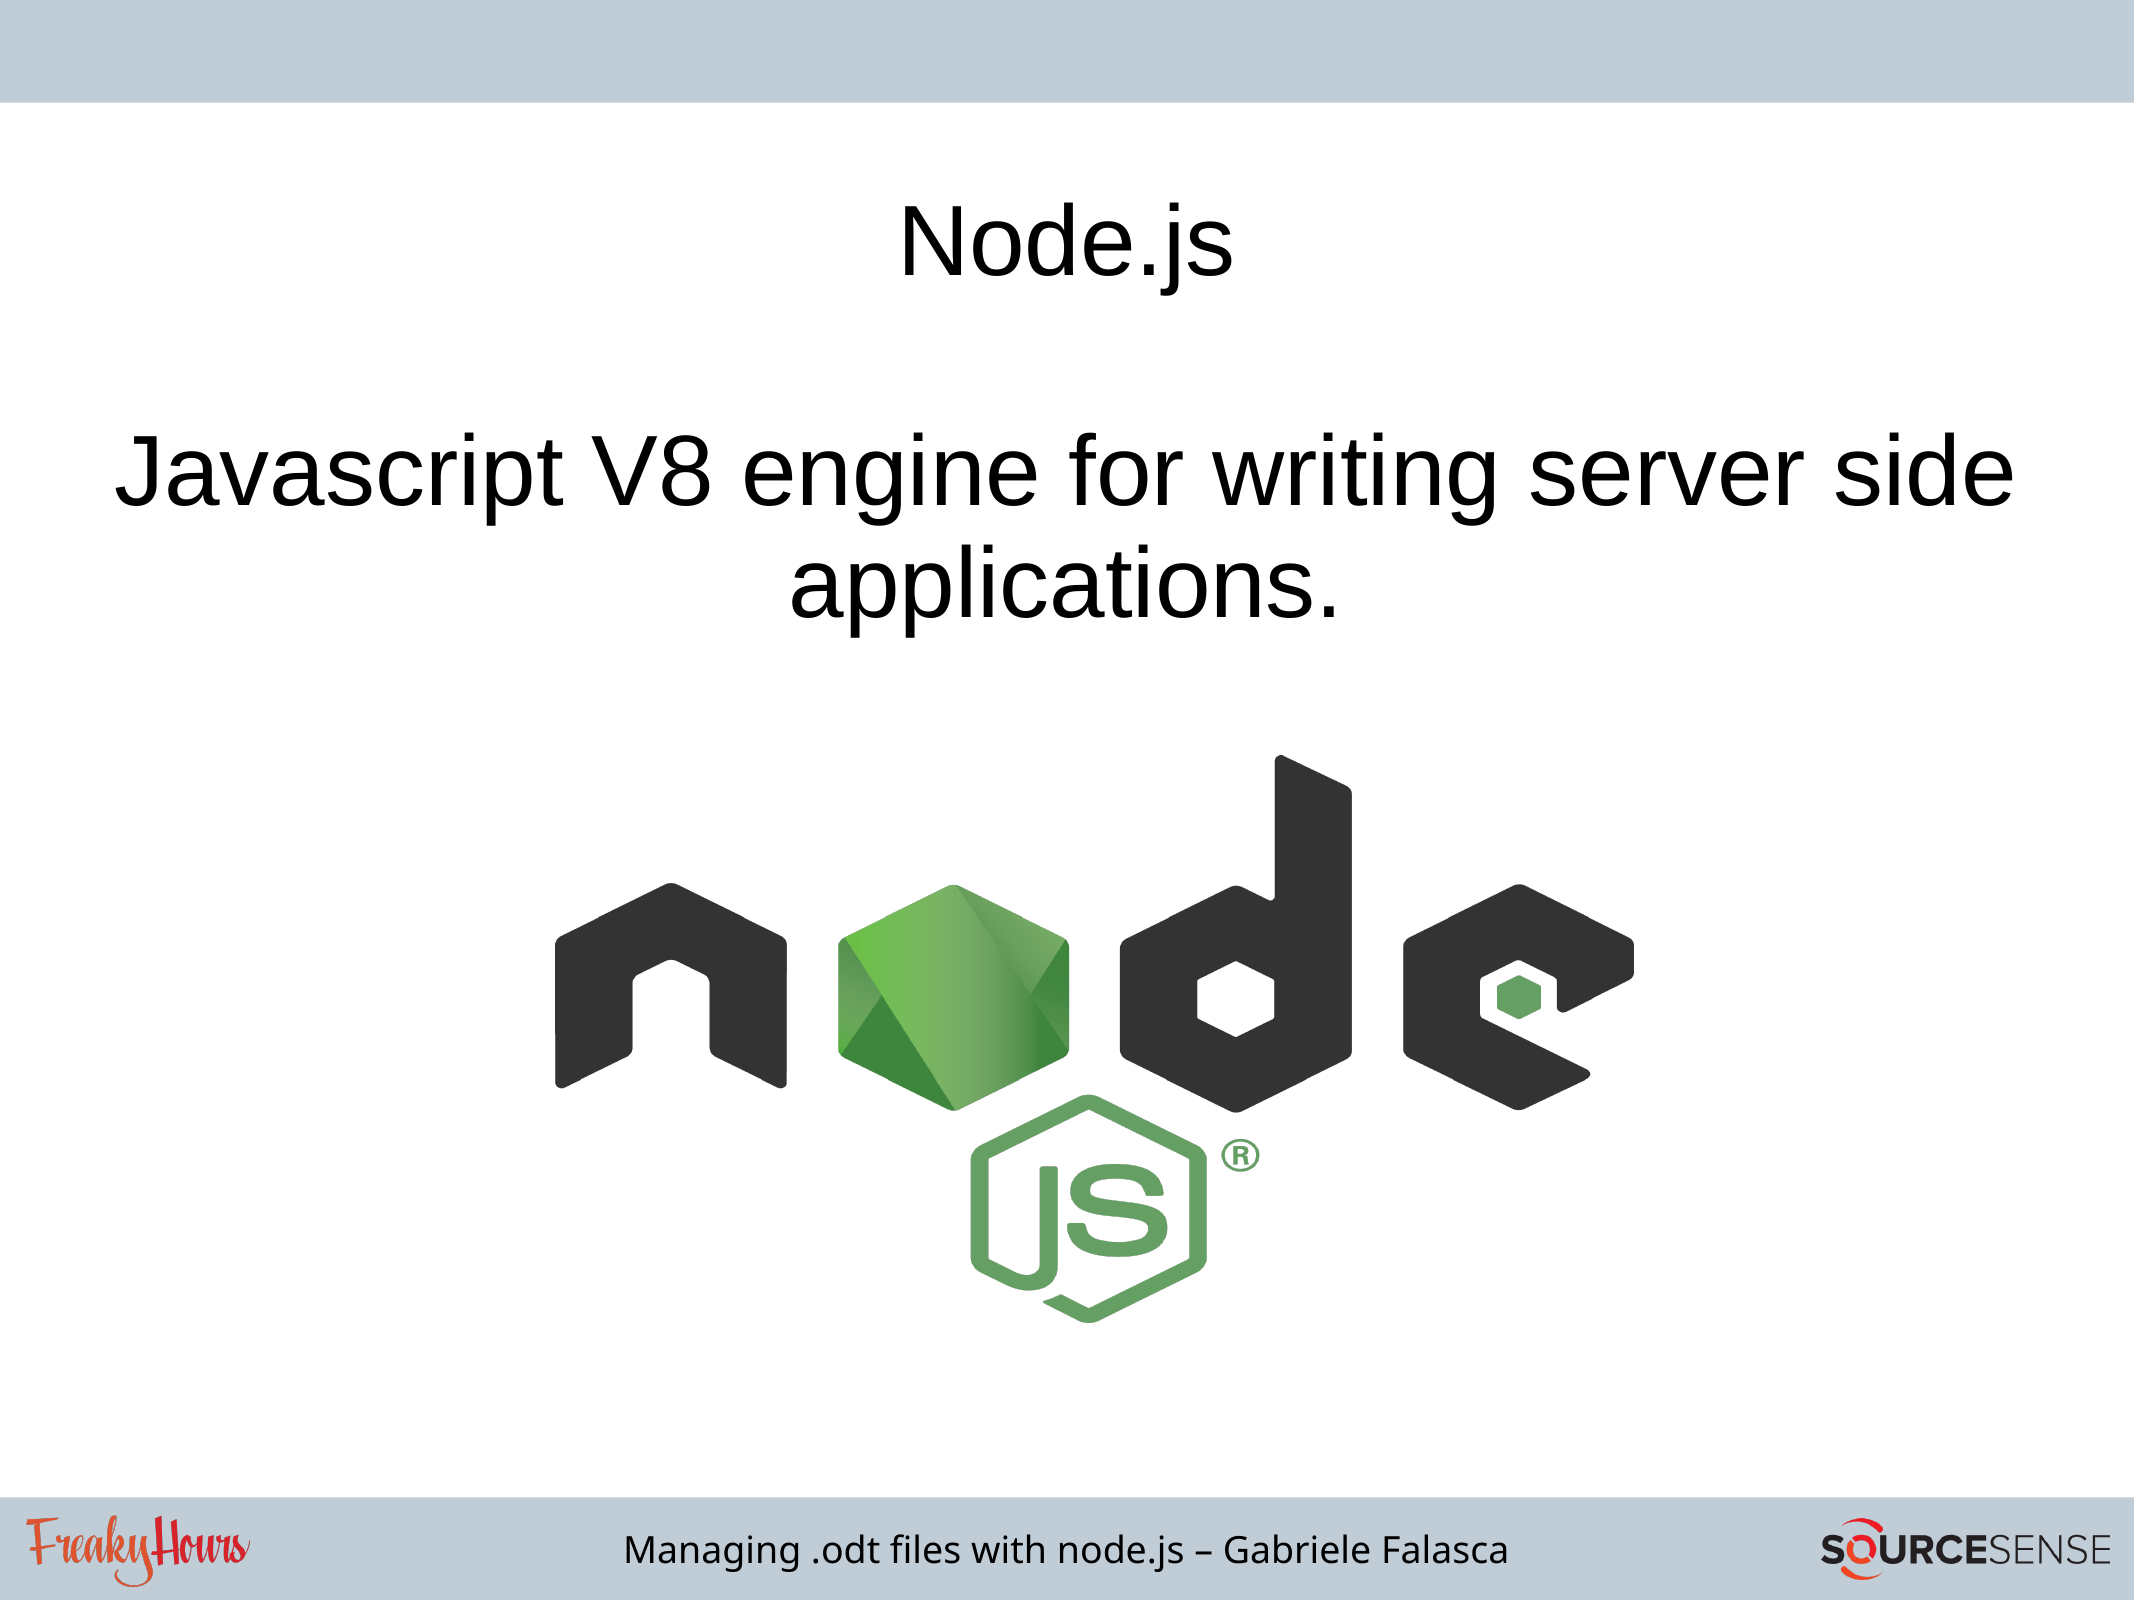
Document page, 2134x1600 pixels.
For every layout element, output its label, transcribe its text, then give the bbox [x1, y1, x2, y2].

picture [1821, 1518, 2110, 1580]
picture [26, 1515, 250, 1587]
text_box Javascript V8 engine for writing server side applications. [0, 407, 2134, 646]
text_box Node.js [0, 177, 2134, 304]
picture [555, 755, 1634, 1323]
title Managing .odt files with node.js – Gabriele Falasca [333, 1497, 1800, 1600]
